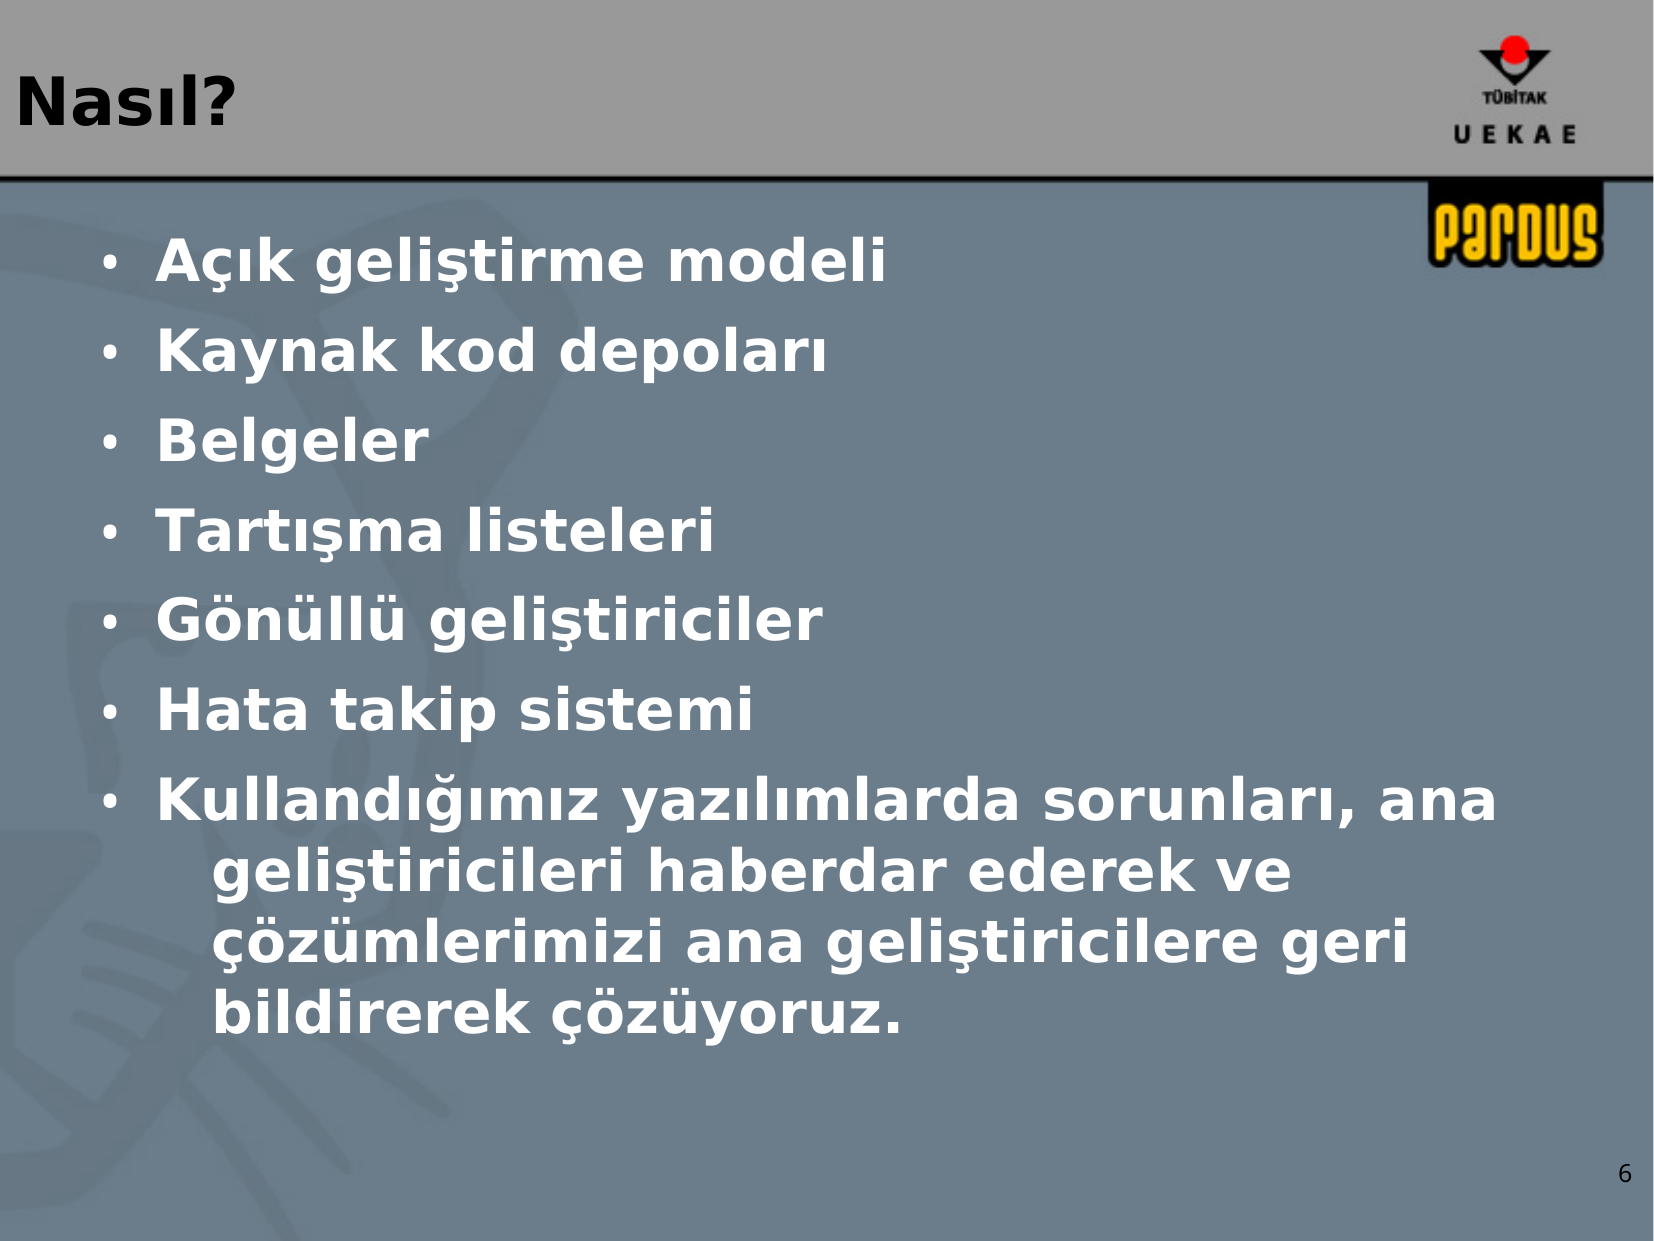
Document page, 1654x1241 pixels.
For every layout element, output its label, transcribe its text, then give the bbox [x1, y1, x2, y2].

title Nasıl? [0, 43, 1413, 158]
list Açık geliştirme modeli Kaynak kod depoları Belgeler Tartışma listeleri Gönüllü geliştiriciler Hata takip sistemi Kullandığımız yazılımlarda sorunları, ana geliştiricileri haberdar ederek ve çözümlerimizi ana geliştiricilere geri bildirerek çözüyoruz. [84, 216, 1595, 1074]
picture [0, 0, 1654, 1241]
